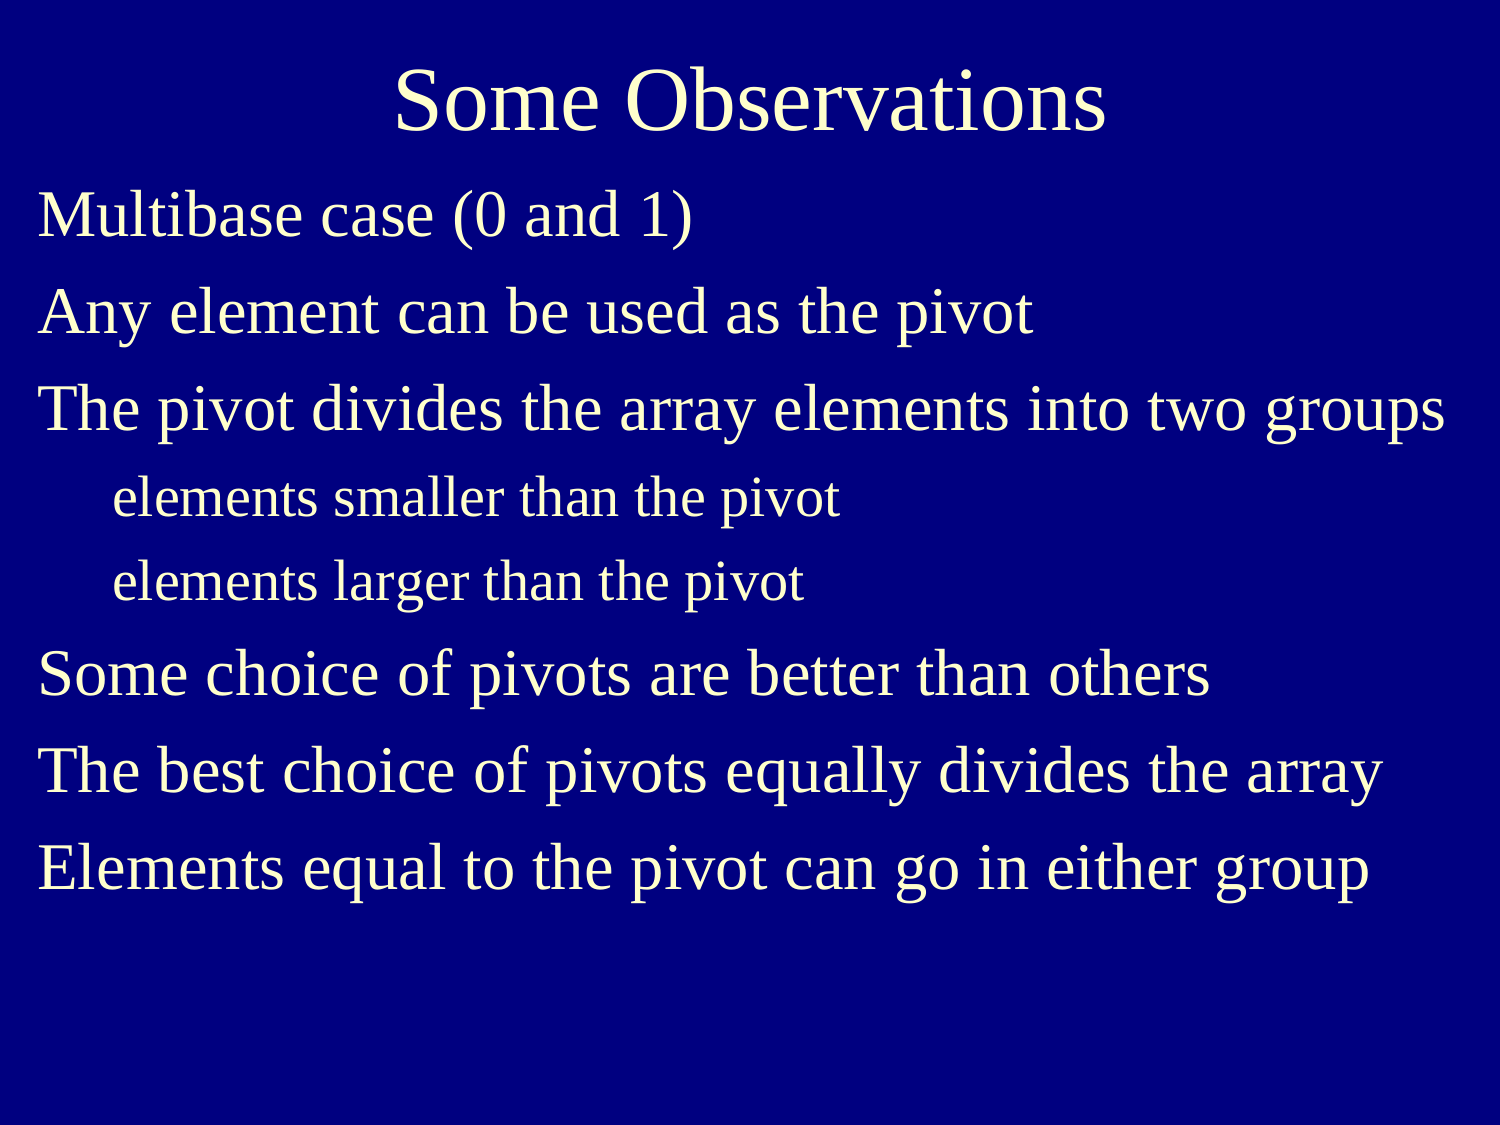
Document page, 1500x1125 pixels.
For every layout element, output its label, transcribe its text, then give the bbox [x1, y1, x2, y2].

title Some Observations [22, 31, 1480, 157]
list Multibase case (0 and 1) Any element can be used as the pivot The pivot divides the array elements into two groups elements smaller than the pivot elements larger than the pivot Some choice of pivots are better than others The best choice of pivots equally divides the array Elements equal to the pivot can go in either group [22, 162, 1482, 1026]
